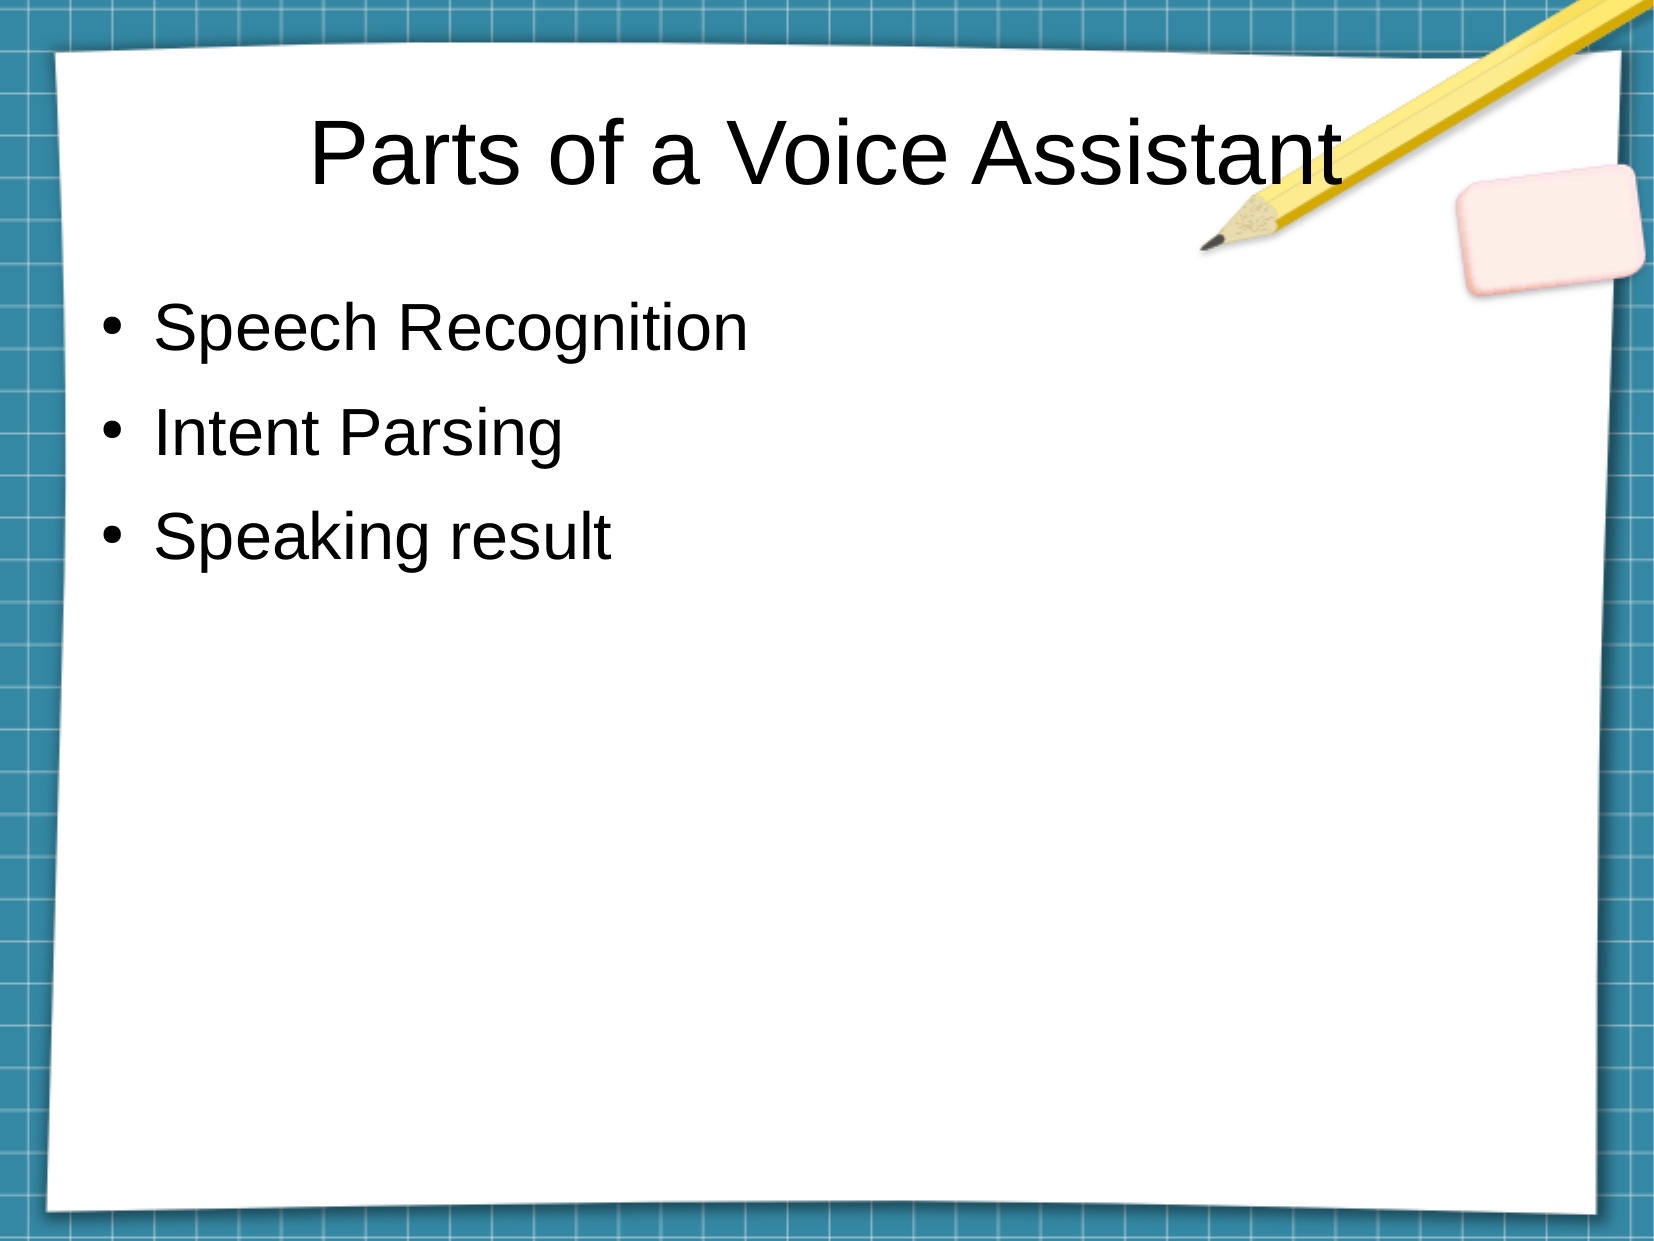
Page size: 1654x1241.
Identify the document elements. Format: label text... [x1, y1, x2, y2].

picture [0, 0, 1654, 1241]
title Parts of a Voice Assistant [82, 49, 1571, 257]
list Speech Recognition Intent Parsing Speaking result [82, 290, 1571, 1010]
